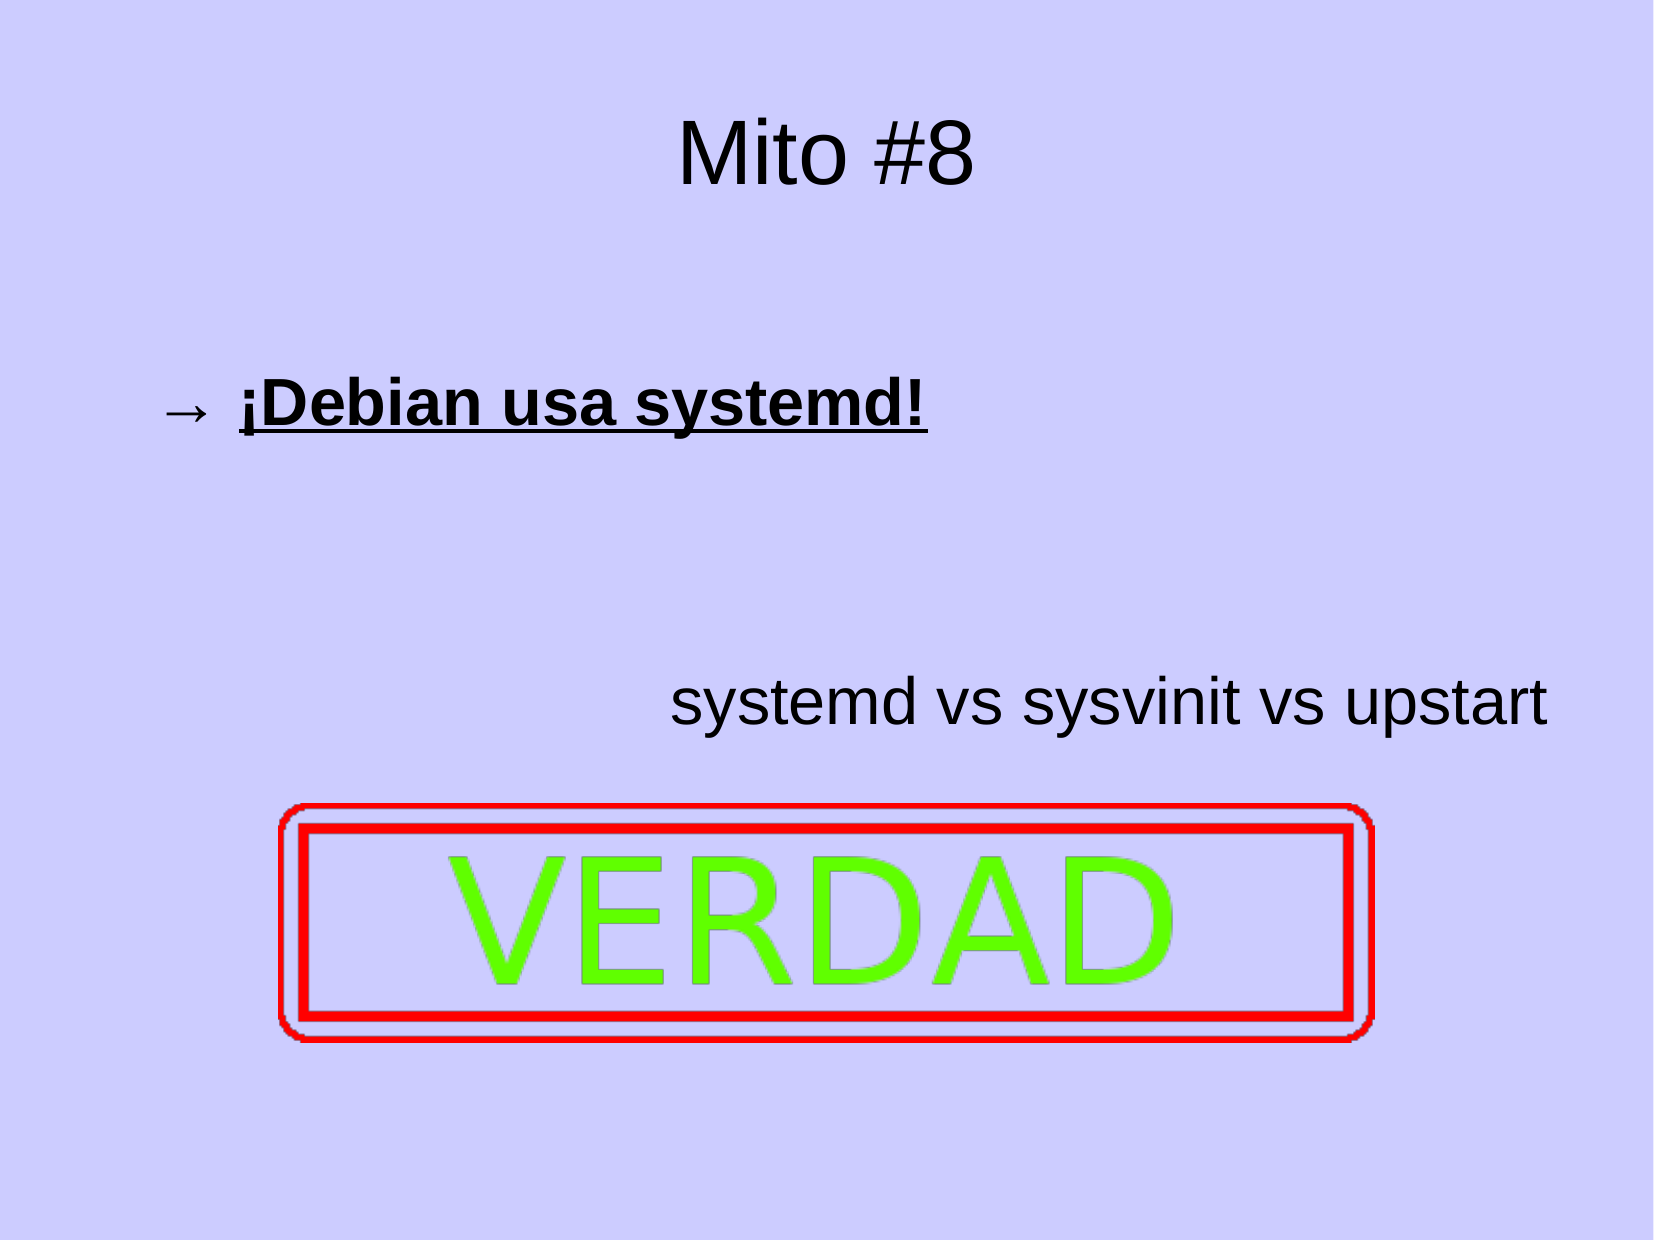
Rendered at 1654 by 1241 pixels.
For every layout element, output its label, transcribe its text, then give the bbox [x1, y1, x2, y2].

list → ¡Debian usa systemd! systemd vs sysvinit vs upstart [82, 290, 1571, 1010]
picture [278, 803, 1375, 1043]
title Mito #8 [82, 49, 1571, 257]
